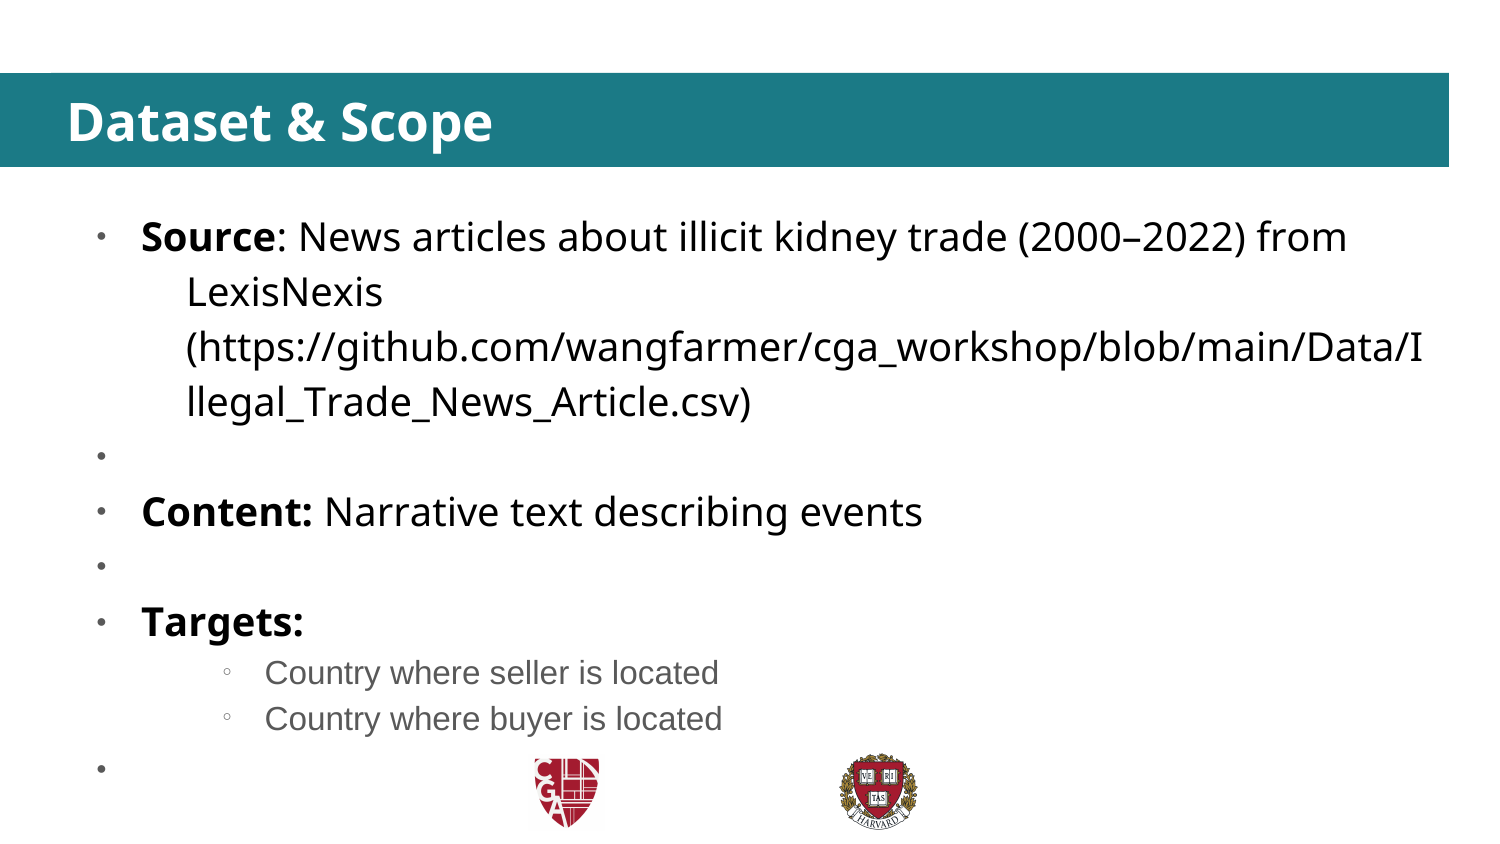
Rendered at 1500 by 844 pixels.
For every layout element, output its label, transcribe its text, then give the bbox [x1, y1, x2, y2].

title Dataset & Scope [51, 72, 1449, 167]
list Source: News articles about illicit kidney trade (2000–2022) from LexisNexis (https://github.com/wangfarmer/cga_workshop/blob/main/Data/Illegal_Trade_News_Article.csv) Content: Narrative text describing events Targets: Country where seller is located Country where buyer is located [51, 189, 1449, 771]
